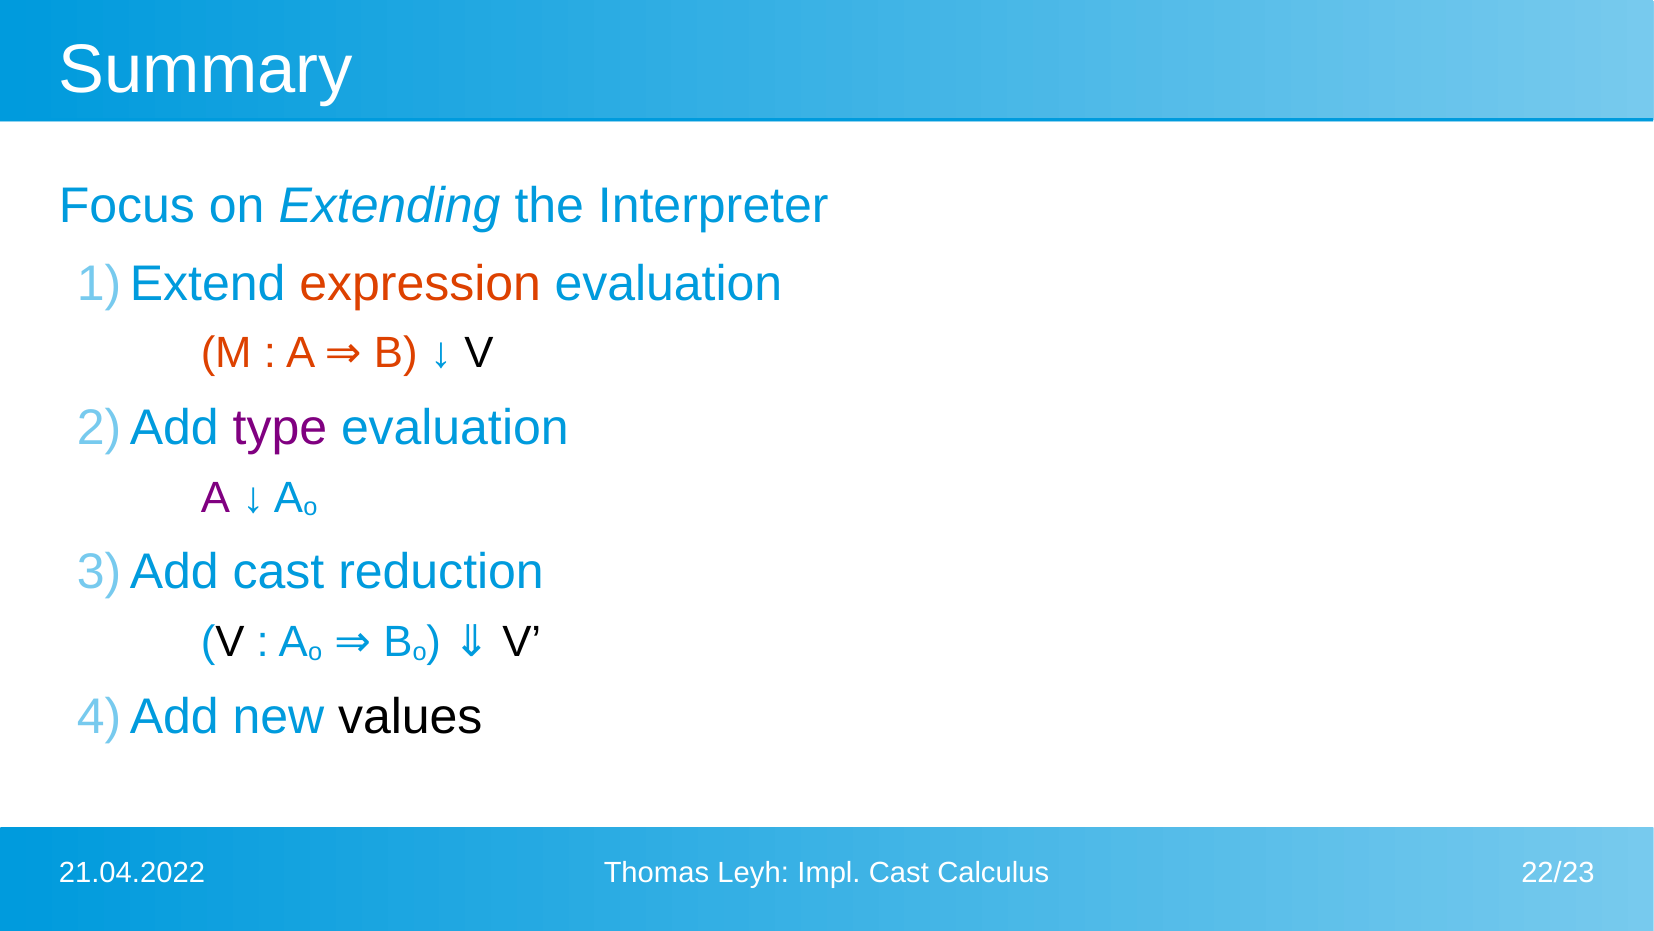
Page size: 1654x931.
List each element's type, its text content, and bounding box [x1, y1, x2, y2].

list Focus on Extending the Interpreter Extend expression evaluation (M : A ⇒ B) ↓ V Add type evaluation A ↓ Ao Add cast reduction (V : Ao ⇒ Bo) ⇓ V’ Add new values [59, 177, 1595, 768]
title Summary [59, 29, 1595, 108]
